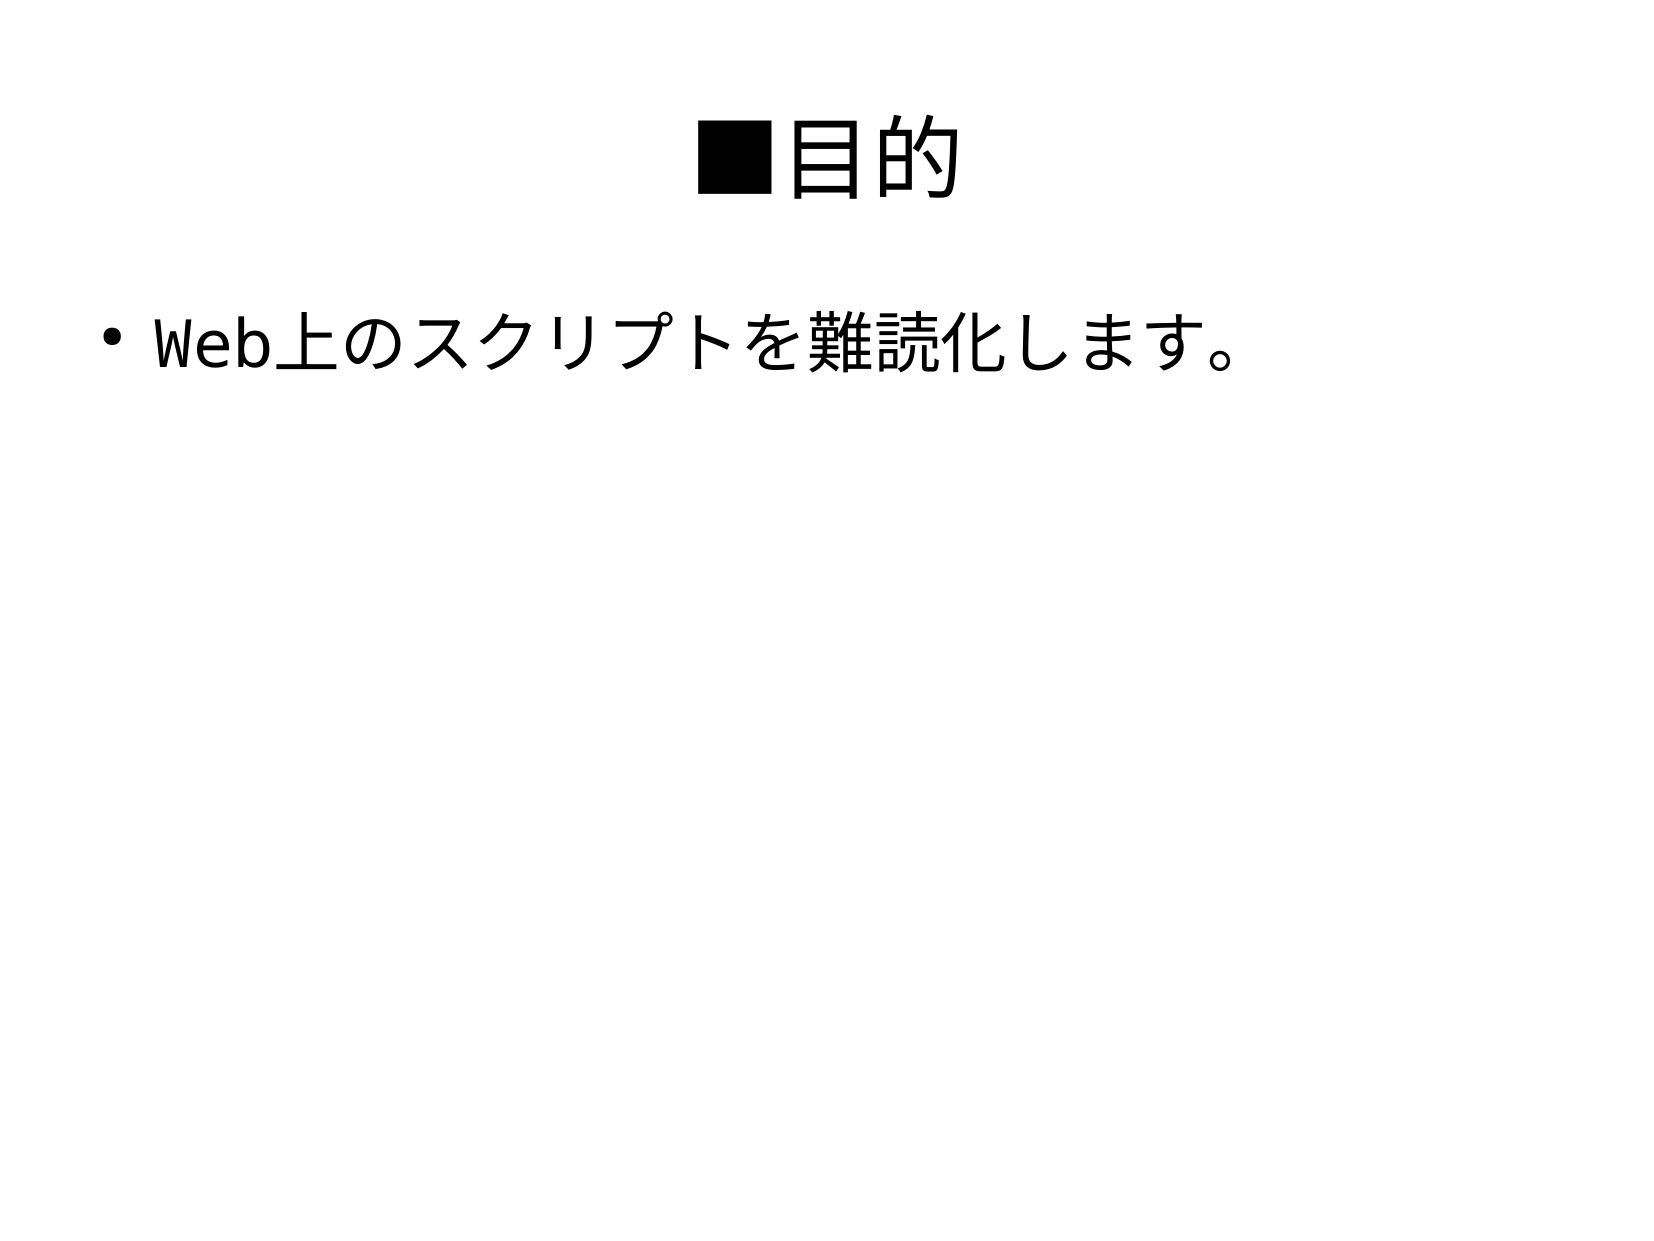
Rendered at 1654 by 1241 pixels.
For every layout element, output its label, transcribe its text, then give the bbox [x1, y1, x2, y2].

title ■目的 [82, 49, 1571, 257]
list Web上のスクリプトを難読化します。 [82, 290, 1571, 1109]
